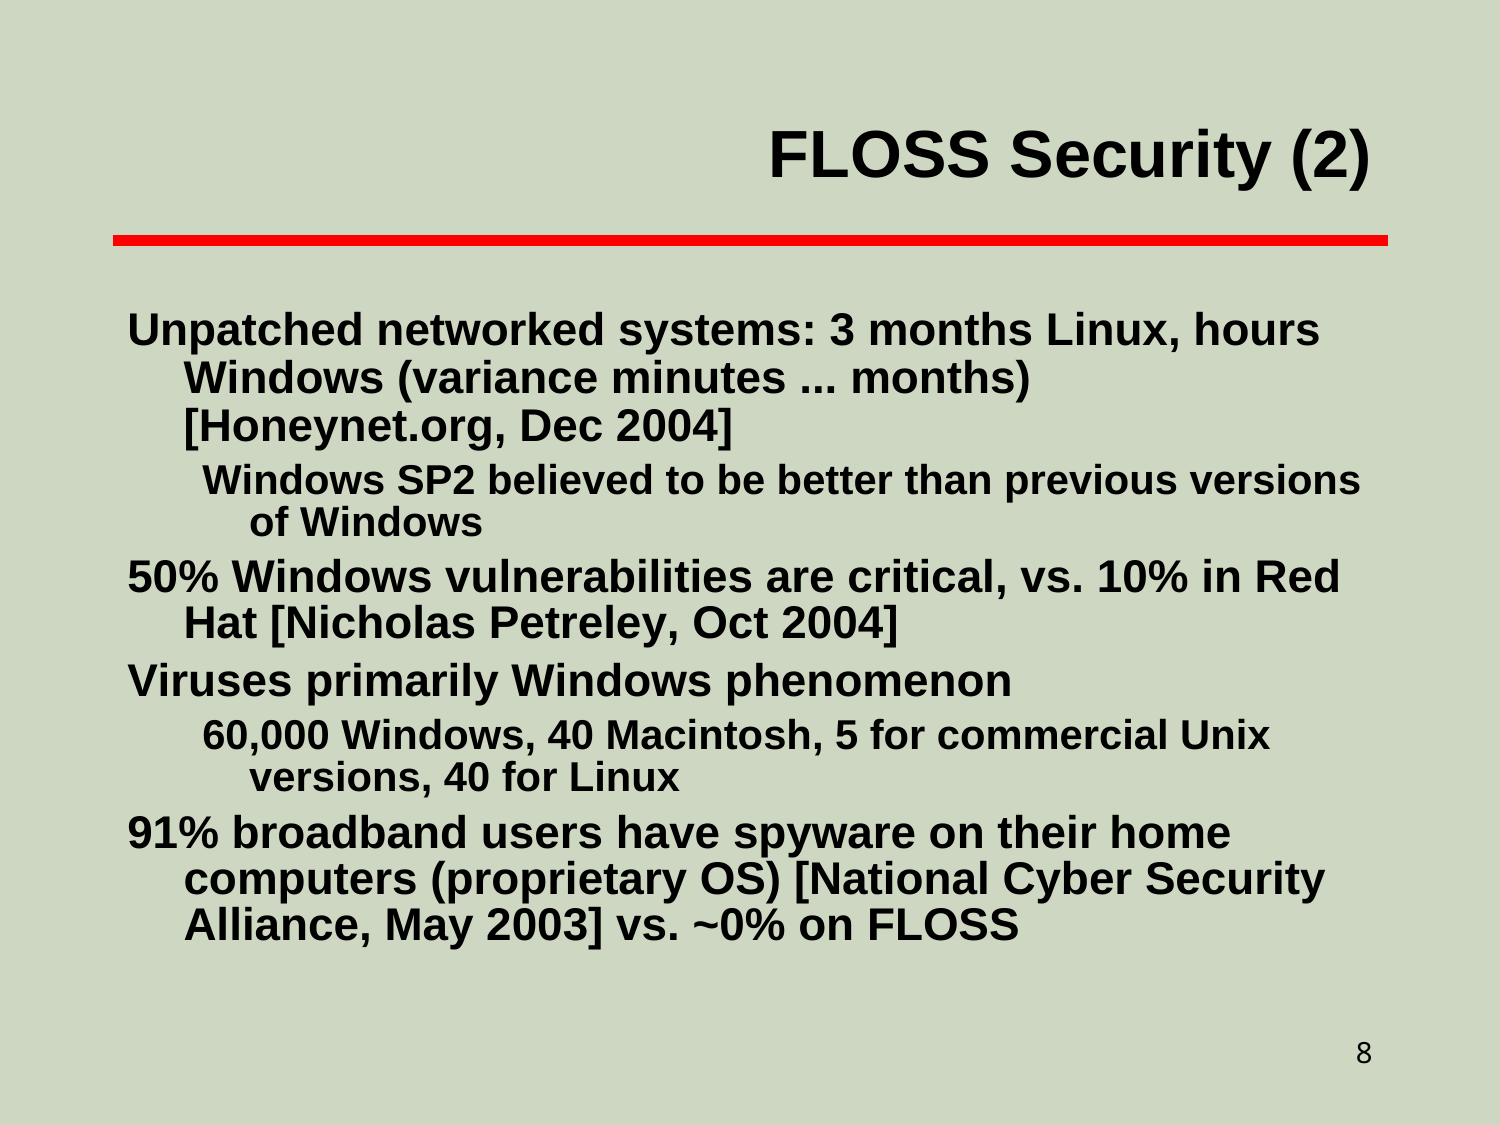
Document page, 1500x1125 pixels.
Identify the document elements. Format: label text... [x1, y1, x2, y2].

title FLOSS Security (2) [337, 85, 1388, 224]
list Unpatched networked systems: 3 months Linux, hours Windows (variance minutes ... months) [Honeynet.org, Dec 2004] Windows SP2 believed to be better than previous versions of Windows 50% Windows vulnerabilities are critical, vs. 10% in Red Hat [Nicholas Petreley, Oct 2004] Viruses primarily Windows phenomenon 60,000 Windows, 40 Macintosh, 5 for commercial Unix versions, 40 for Linux 91% broadband users have spyware on their home computers (proprietary OS) [National Cyber Security Alliance, May 2003] vs. ~0% on FLOSS [112, 299, 1388, 1000]
